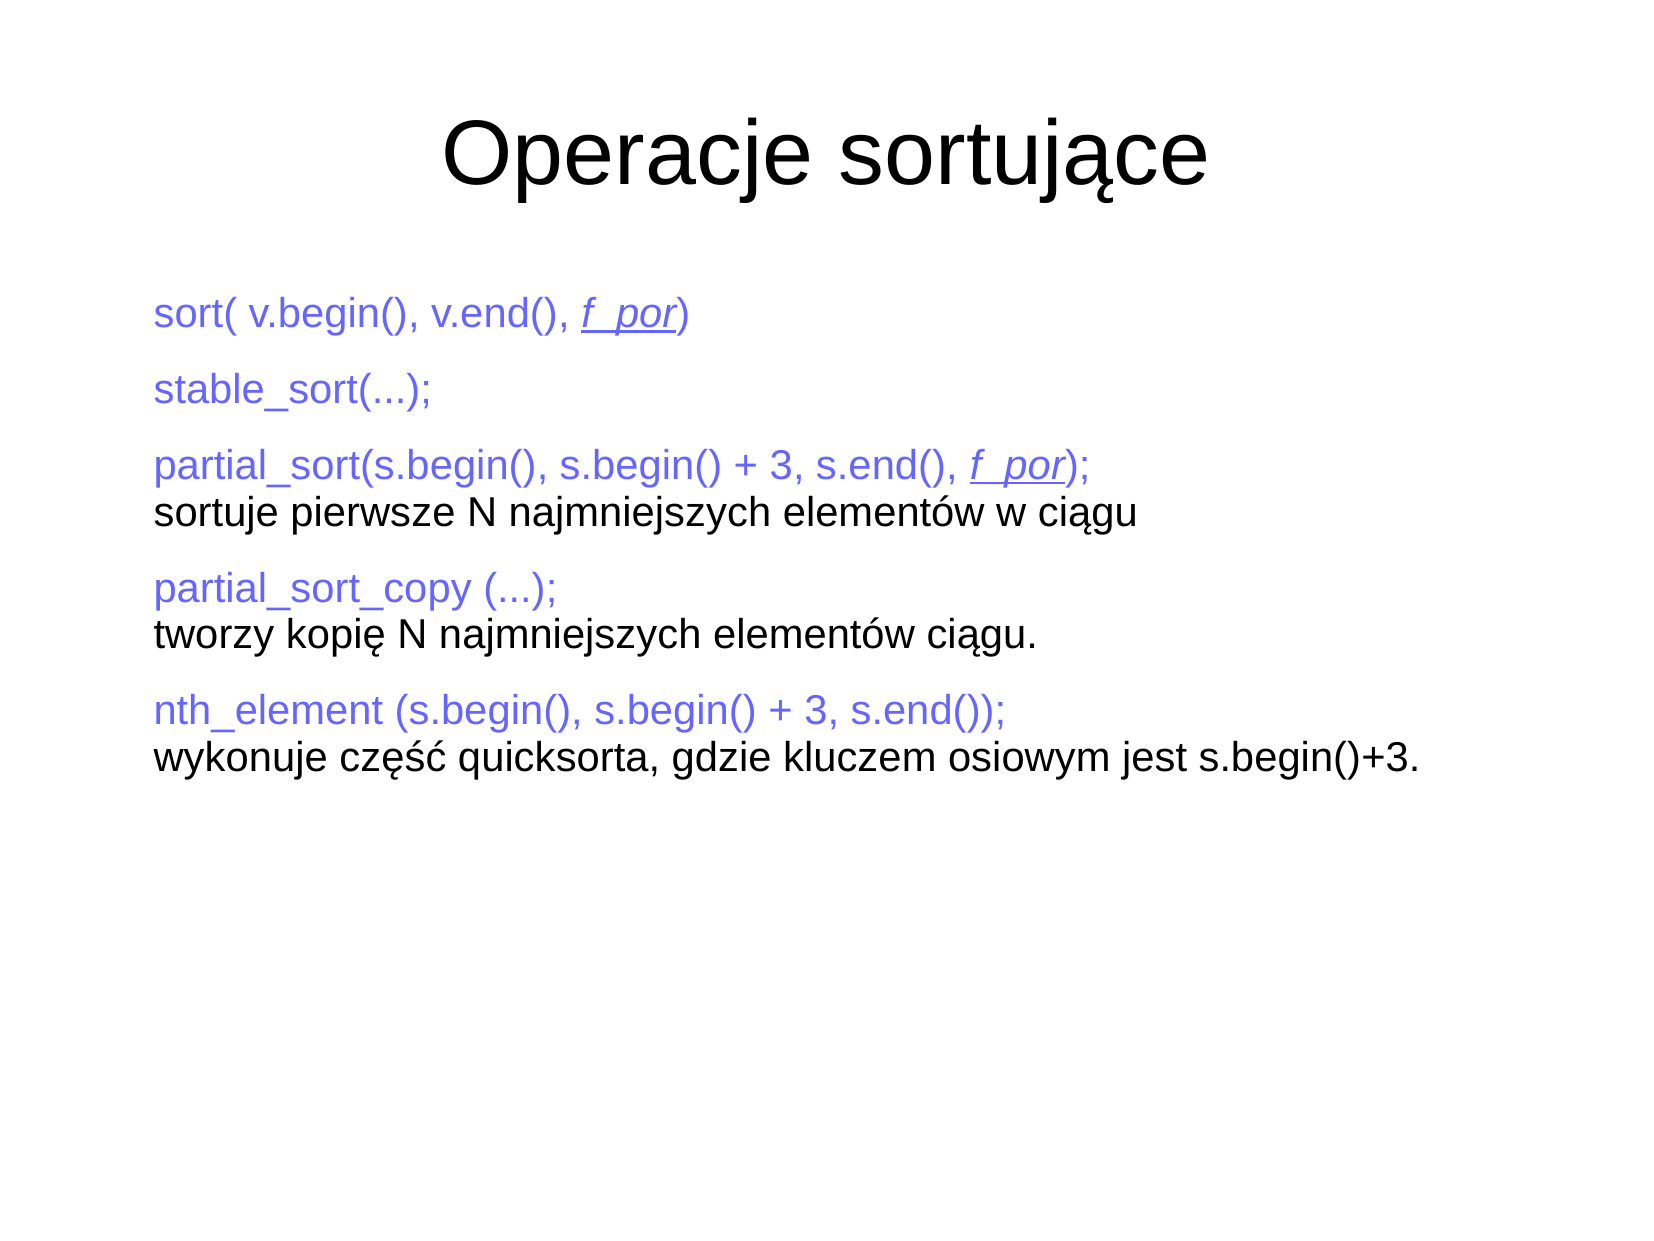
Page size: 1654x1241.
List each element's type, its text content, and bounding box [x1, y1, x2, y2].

list sort( v.begin(), v.end(), f_por) stable_sort(...); partial_sort(s.begin(), s.begin() + 3, s.end(), f_por); sortuje pierwsze N najmniejszych elementów w ciągu partial_sort_copy (...); tworzy kopię N najmniejszych elementów ciągu. nth_element (s.begin(), s.begin() + 3, s.end()); wykonuje część quicksorta, gdzie kluczem osiowym jest s.begin()+3. [82, 290, 1571, 1109]
title Operacje sortujące [82, 49, 1571, 257]
